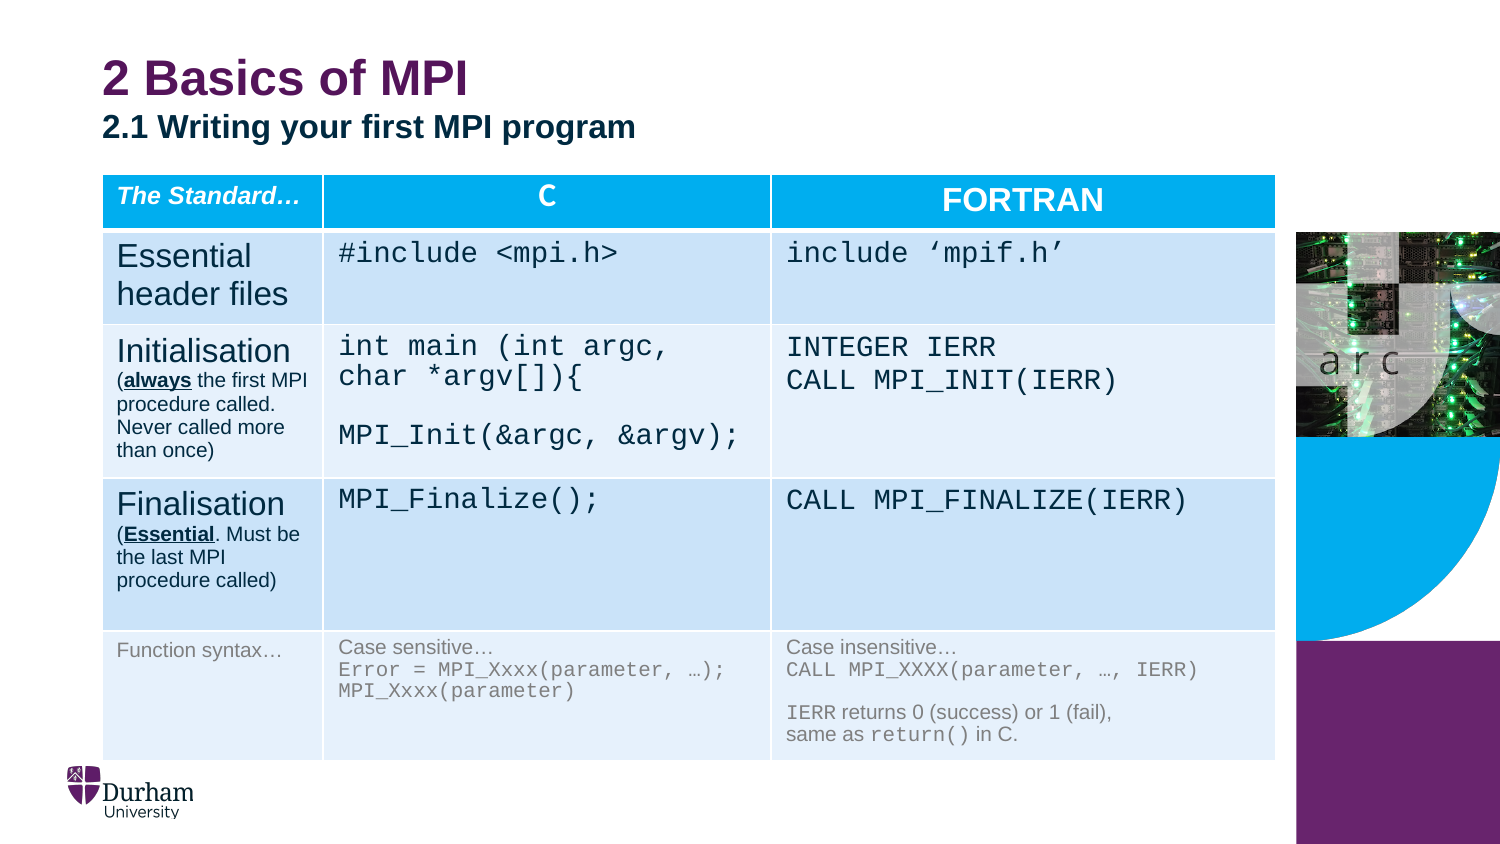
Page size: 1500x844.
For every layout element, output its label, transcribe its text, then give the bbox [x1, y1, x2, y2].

table_cell Finalisation (Essential. Must be the last MPI procedure called) [103, 479, 322, 630]
picture [67, 766, 193, 819]
table_header The Standard… [103, 175, 322, 228]
table_cell include ‘mpif.h’ [772, 233, 1275, 324]
table_cell CALL MPI_FINALIZE(IERR) [772, 479, 1275, 630]
table_header FORTRAN [772, 175, 1275, 228]
table_cell Case insensitive… CALL MPI_XXXX(parameter, …, IERR) IERR returns 0 (success) or 1 (fail), same as return() in C. [772, 632, 1275, 760]
table_cell Initialisation (always the first MPI procedure called. Never called more than once) [103, 325, 322, 477]
picture [1332, 467, 1500, 640]
table_cell Case sensitive… Error = MPI_Xxxx(parameter, …); MPI_Xxxx(parameter) [324, 632, 770, 760]
table_cell Function syntax… [103, 632, 322, 760]
table_cell #include <mpi.h> [324, 233, 770, 324]
table_cell MPI_Finalize(); [324, 479, 770, 630]
picture [1296, 232, 1500, 436]
table_header C [324, 175, 770, 228]
table_cell Essential header files [103, 233, 322, 324]
table_cell int main (int argc, char *argv[]){ MPI_Init(&argc, &argv); [324, 325, 770, 477]
table_cell INTEGER IERR CALL MPI_INIT(IERR) [772, 325, 1275, 477]
text_box [1296, 640, 1500, 844]
title 2 Basics of MPI 2.1 Writing your first MPI program [101, 45, 1399, 187]
